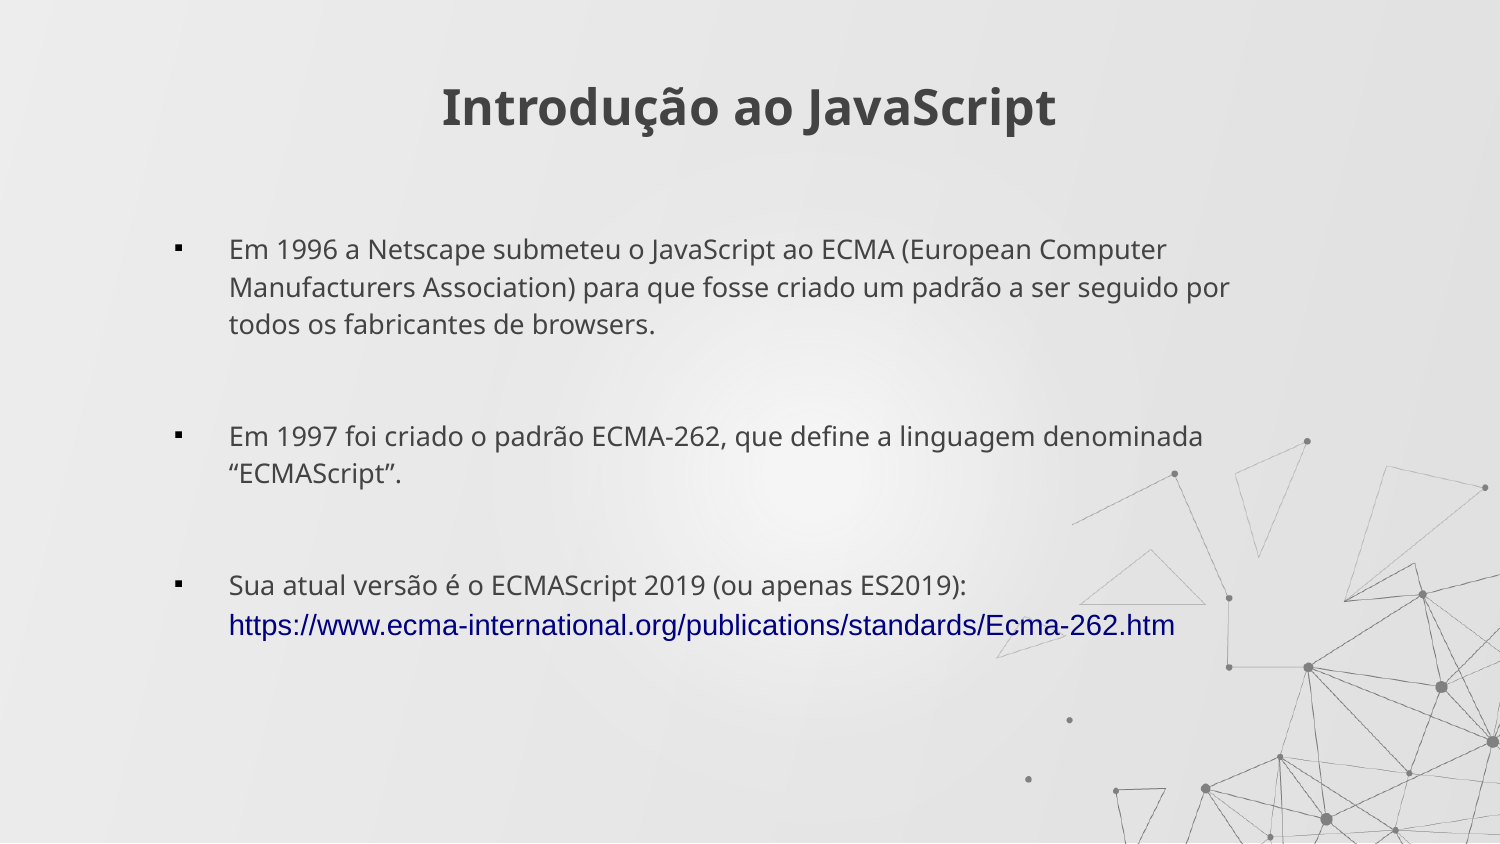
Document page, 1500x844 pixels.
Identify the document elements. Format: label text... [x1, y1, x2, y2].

title Introdução ao JavaScript [60, 60, 1441, 216]
picture [0, 0, 1500, 844]
list Em 1996 a Netscape submeteu o JavaScript ao ECMA (European Computer Manufacturers Association) para que fosse criado um padrão a ser seguido por todos os fabricantes de browsers. Em 1997 foi criado o padrão ECMA-262, que define a linguagem denominada “ECMAScript”. Sua atual versão é o ECMAScript 2019 (ou apenas ES2019): https://www.ecma-international.org/publications/standards/Ecma-262.htm [142, 216, 1278, 455]
